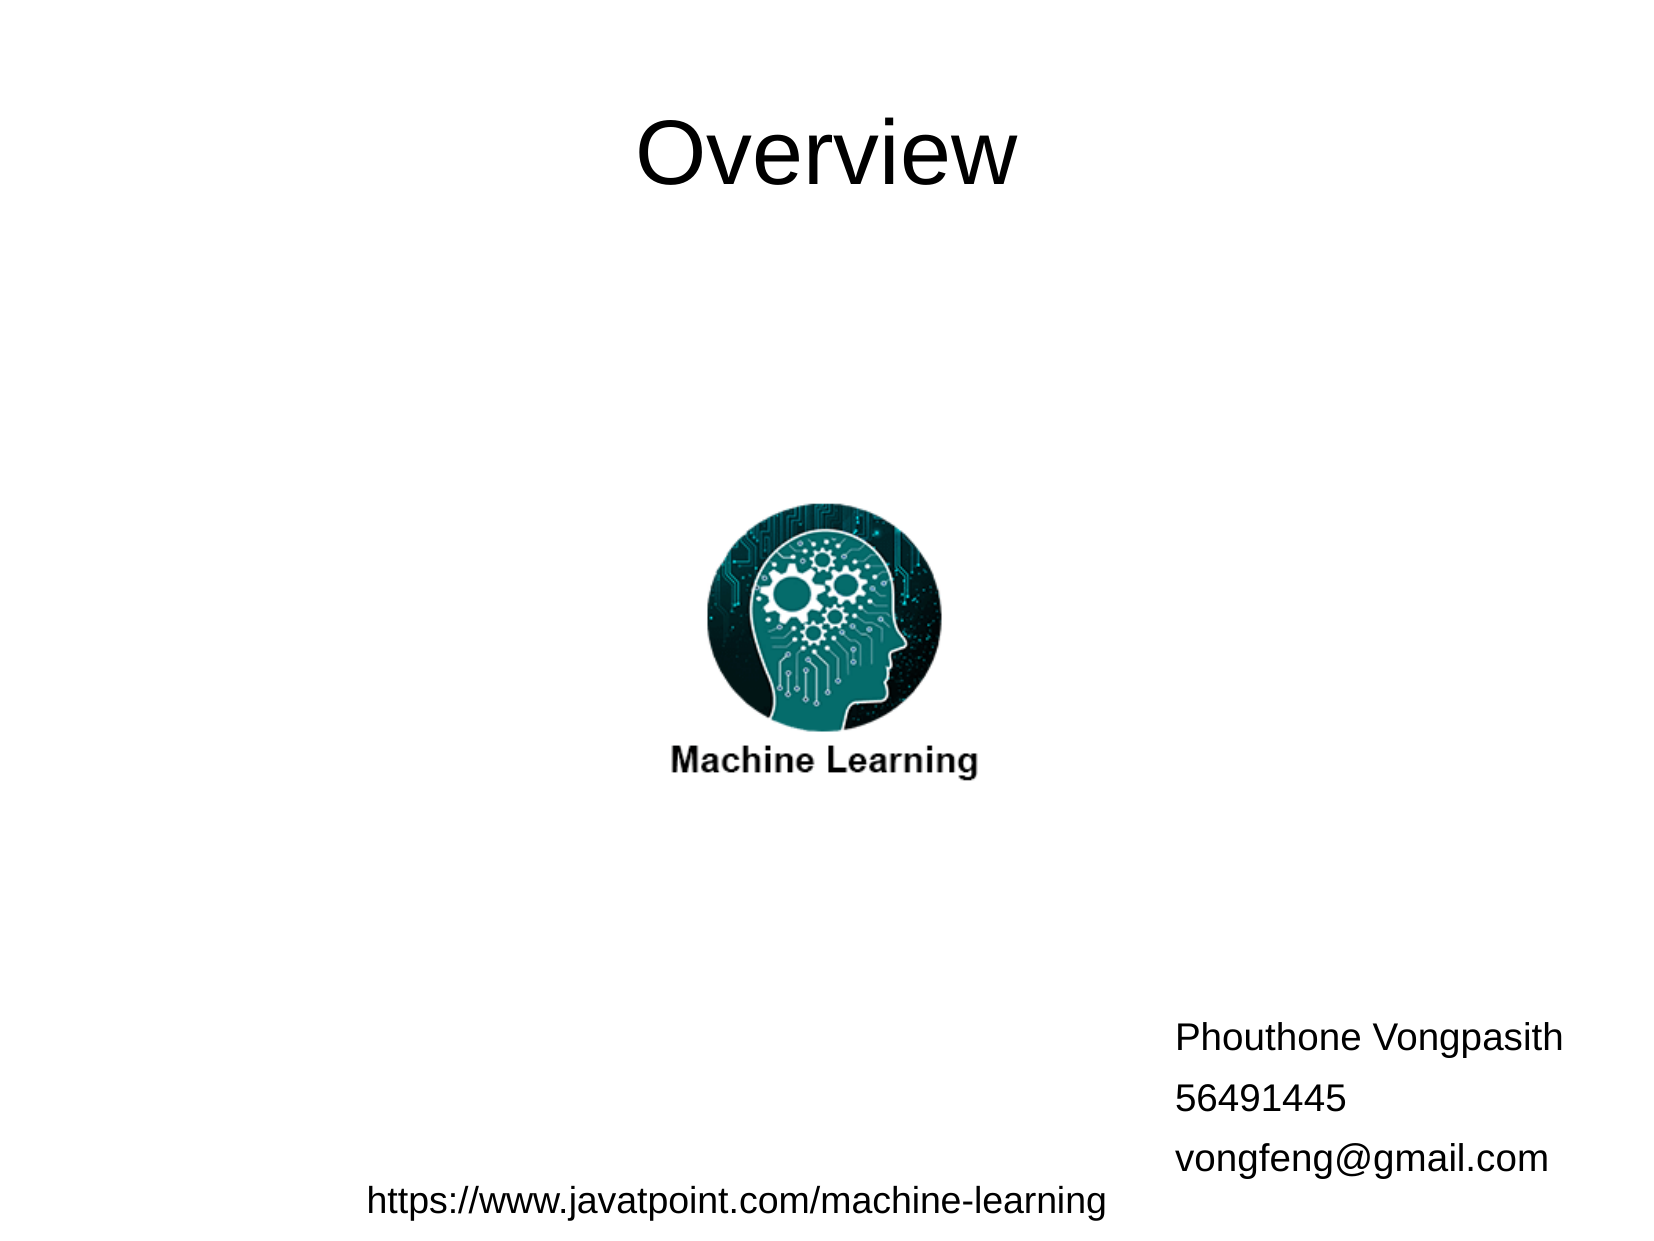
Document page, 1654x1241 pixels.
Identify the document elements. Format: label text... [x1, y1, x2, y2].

text_box Phouthone Vongpasith 56491445 vongfeng@gmail.com [1133, 1015, 1630, 1182]
title Overview [82, 49, 1571, 257]
text_box https://www.javatpoint.com/machine-learning [351, 1171, 1123, 1229]
picture [667, 490, 981, 804]
